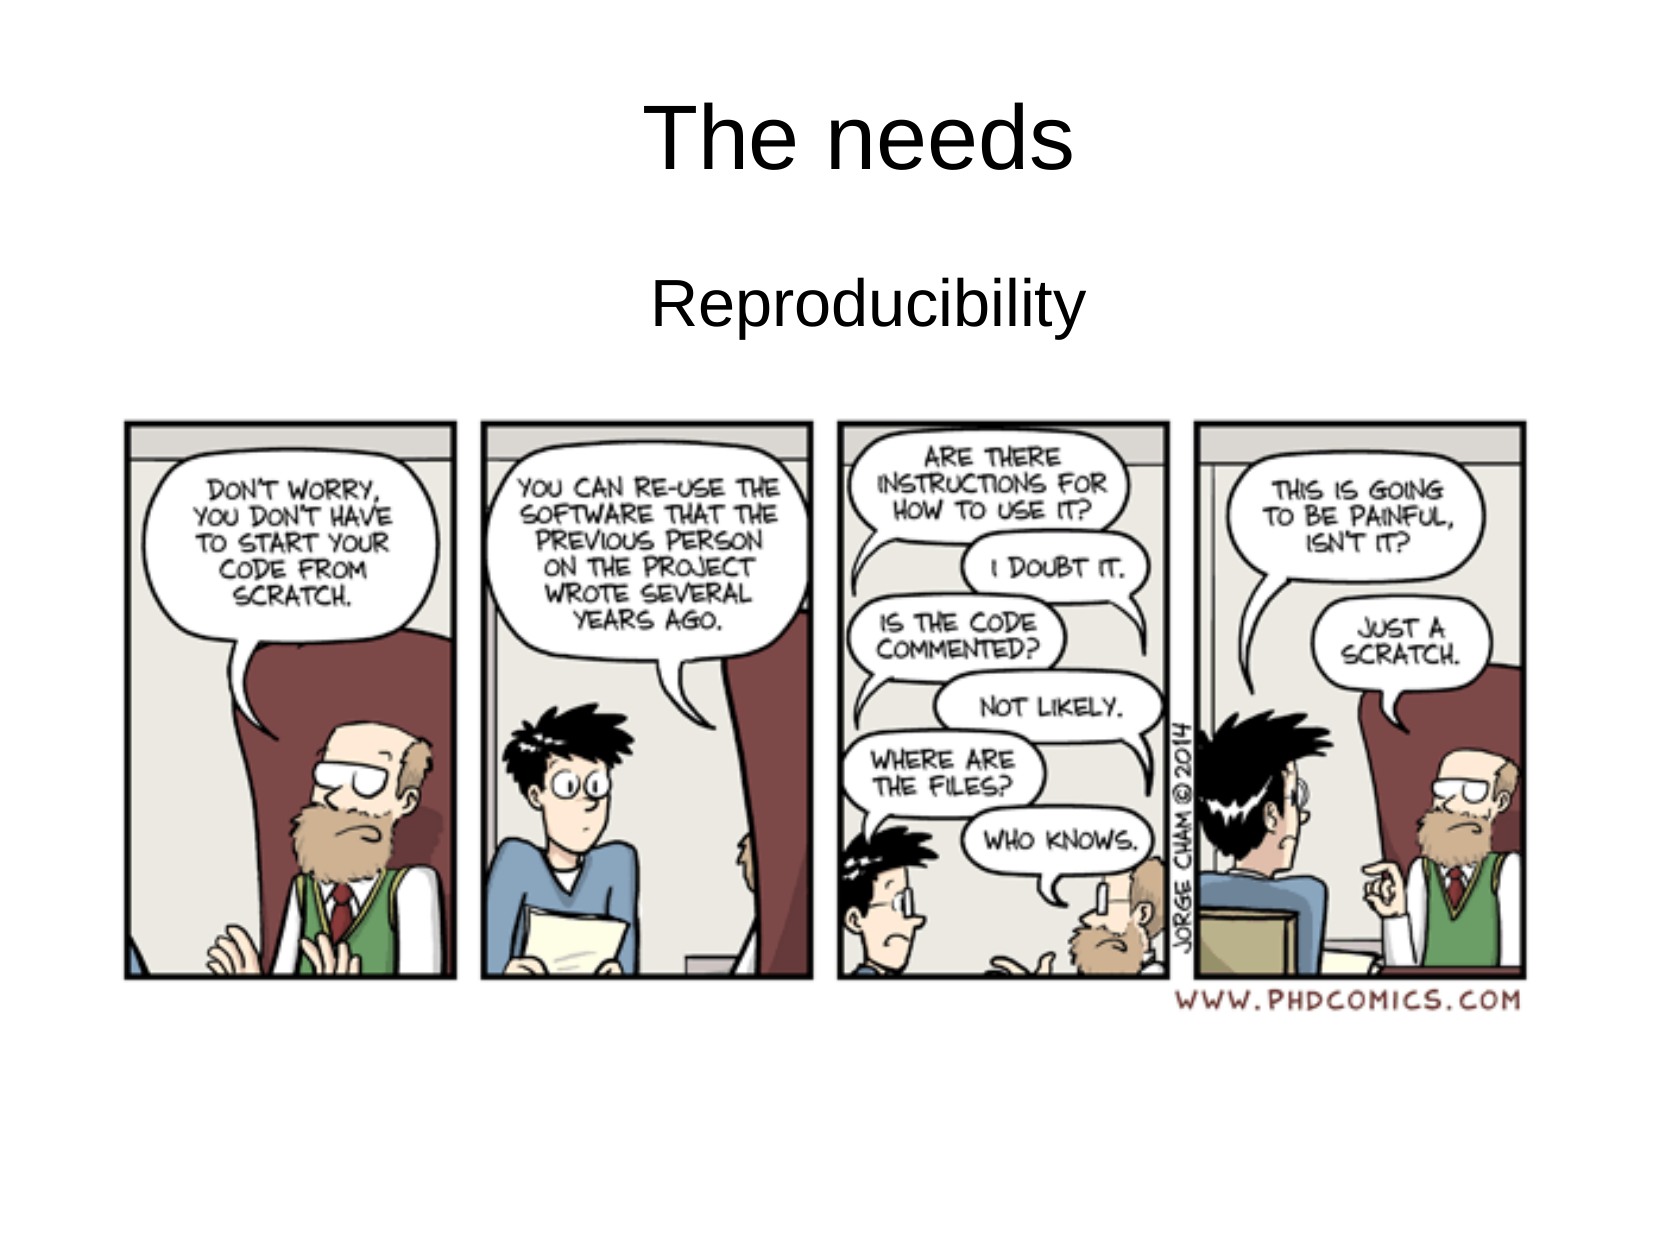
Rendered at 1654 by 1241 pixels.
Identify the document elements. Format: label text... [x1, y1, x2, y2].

text_box Reproducibility [635, 259, 1115, 349]
text_box The needs [405, 79, 1312, 211]
picture [113, 403, 1539, 1021]
